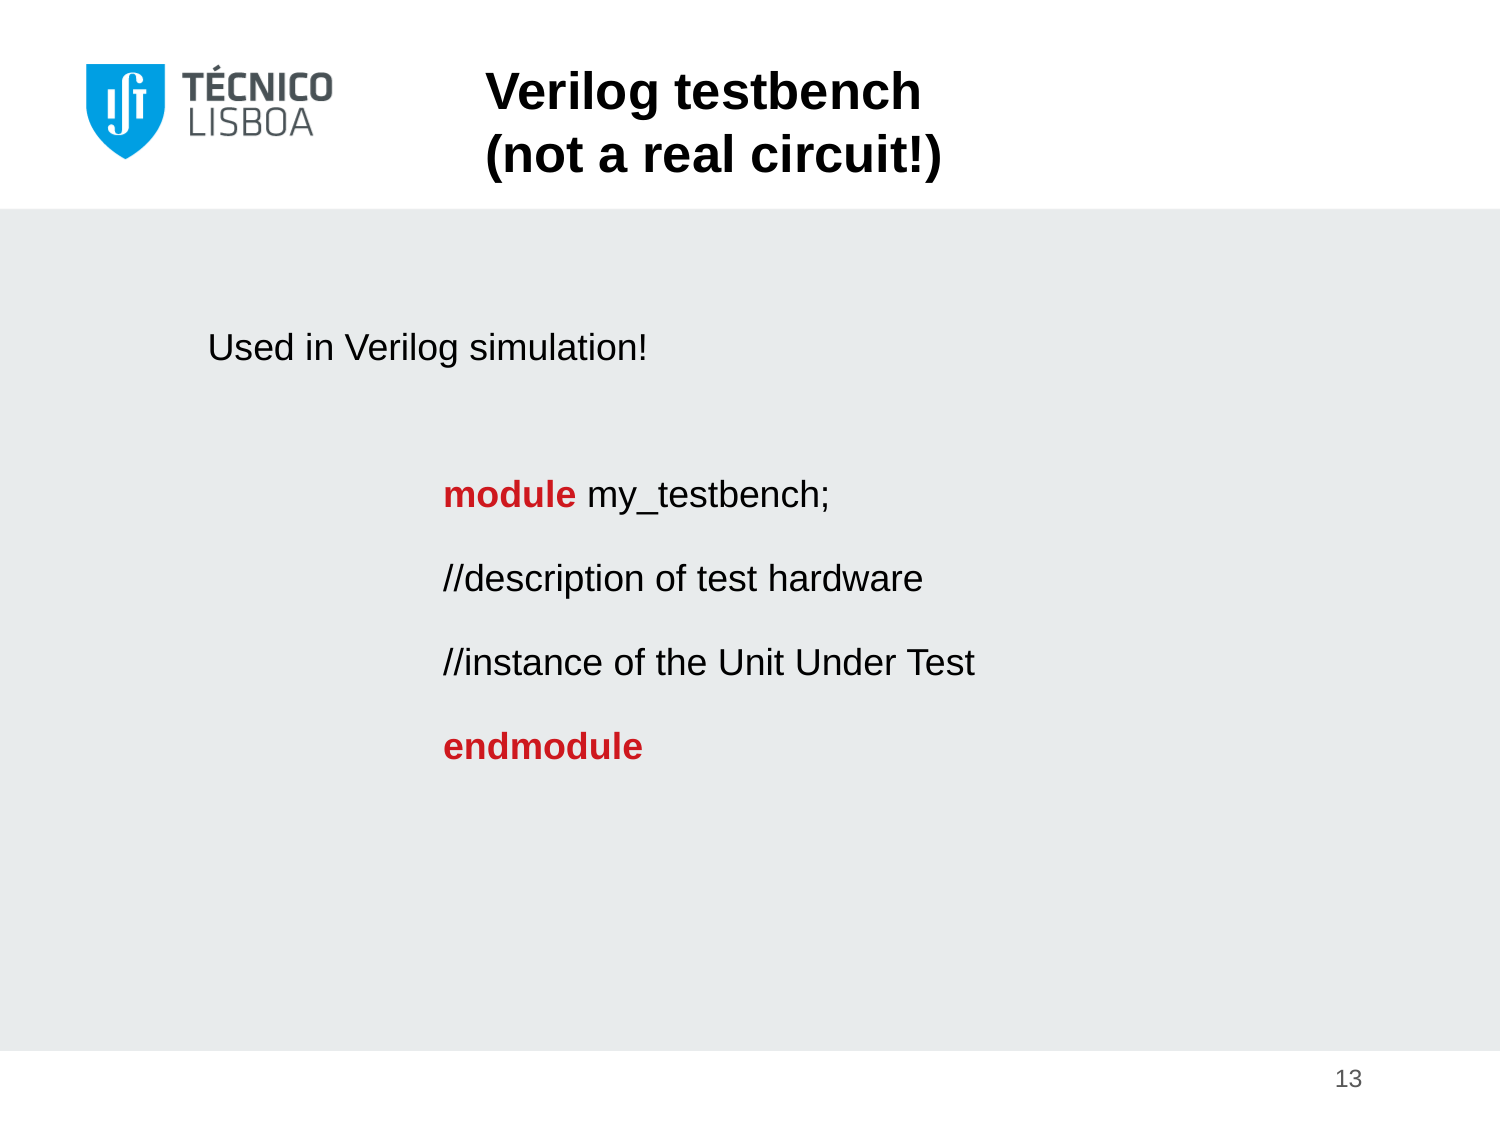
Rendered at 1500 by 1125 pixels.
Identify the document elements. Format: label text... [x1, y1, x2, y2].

picture [0, 0, 1500, 1125]
title Verilog testbench (not a real circuit!) [470, 48, 1500, 192]
text_box module my_testbench; //description of test hardware //instance of the Unit Under Test endmodule [428, 466, 1062, 775]
text_box Used in Verilog simulation! [192, 319, 664, 376]
